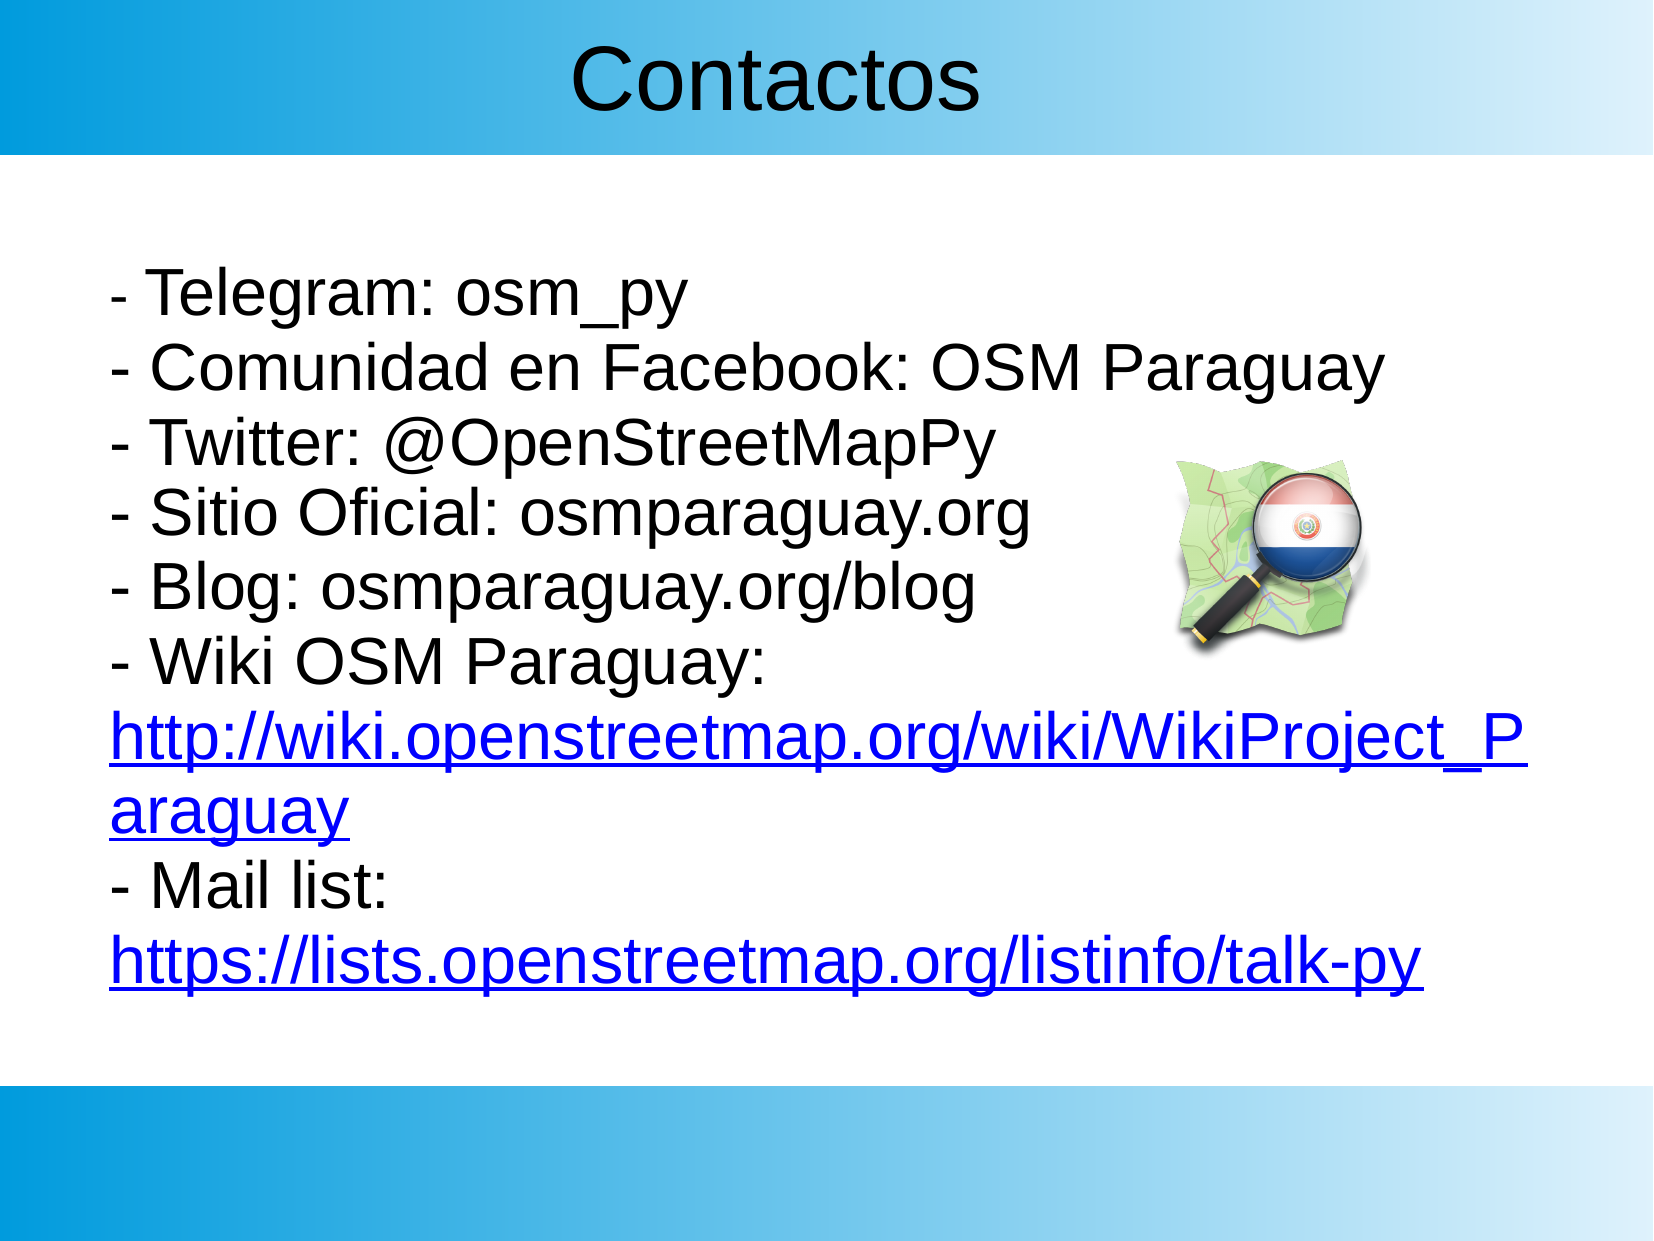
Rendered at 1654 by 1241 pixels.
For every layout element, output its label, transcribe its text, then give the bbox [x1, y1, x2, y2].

text_box Contactos [555, 20, 1182, 248]
text_box - Telegram: osm_py - Comunidad en Facebook: OSM Paraguay - Twitter: @OpenStreetMapPy - Sitio Oficial: osmparaguay.org - Blog: osmparaguay.org/blog - Wiki OSM Paraguay: http://wiki.openstreetmap.org/wiki/WikiProject_Paraguay - Mail list: https://lists.openstreetmap.org/listinfo/talk-py [94, 248, 1548, 1006]
picture [1169, 460, 1371, 662]
